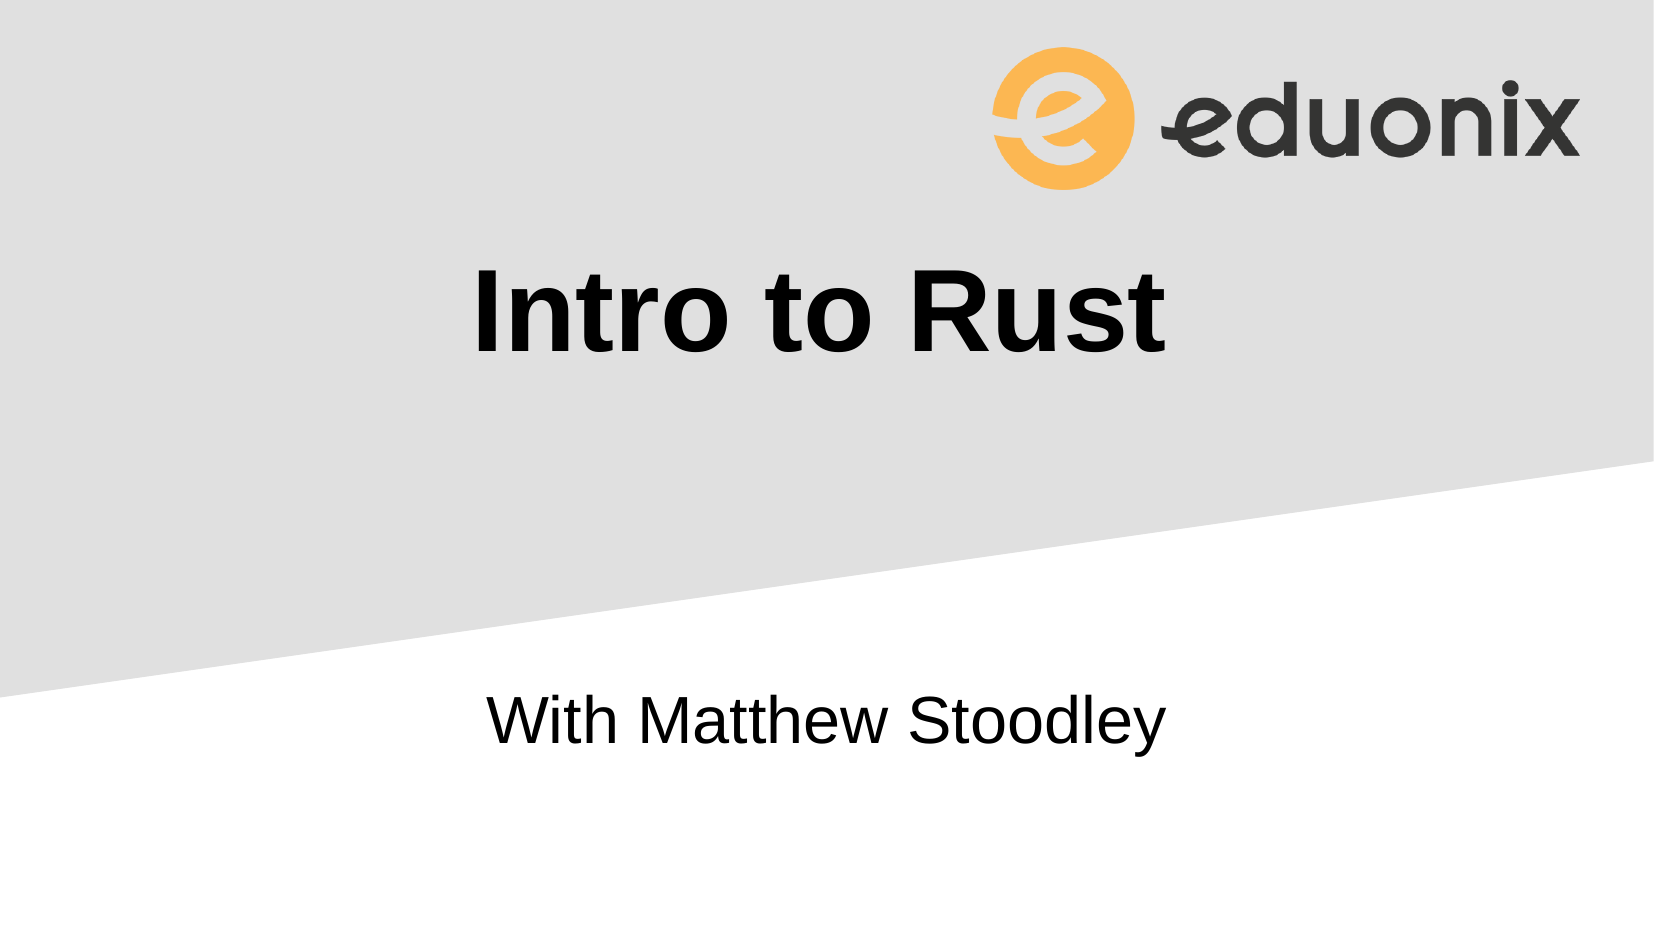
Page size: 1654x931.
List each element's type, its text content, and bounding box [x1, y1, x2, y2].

picture [992, 47, 1580, 190]
subtitle With Matthew Stoodley [93, 578, 1561, 863]
title Intro to Rust [75, 37, 1564, 585]
